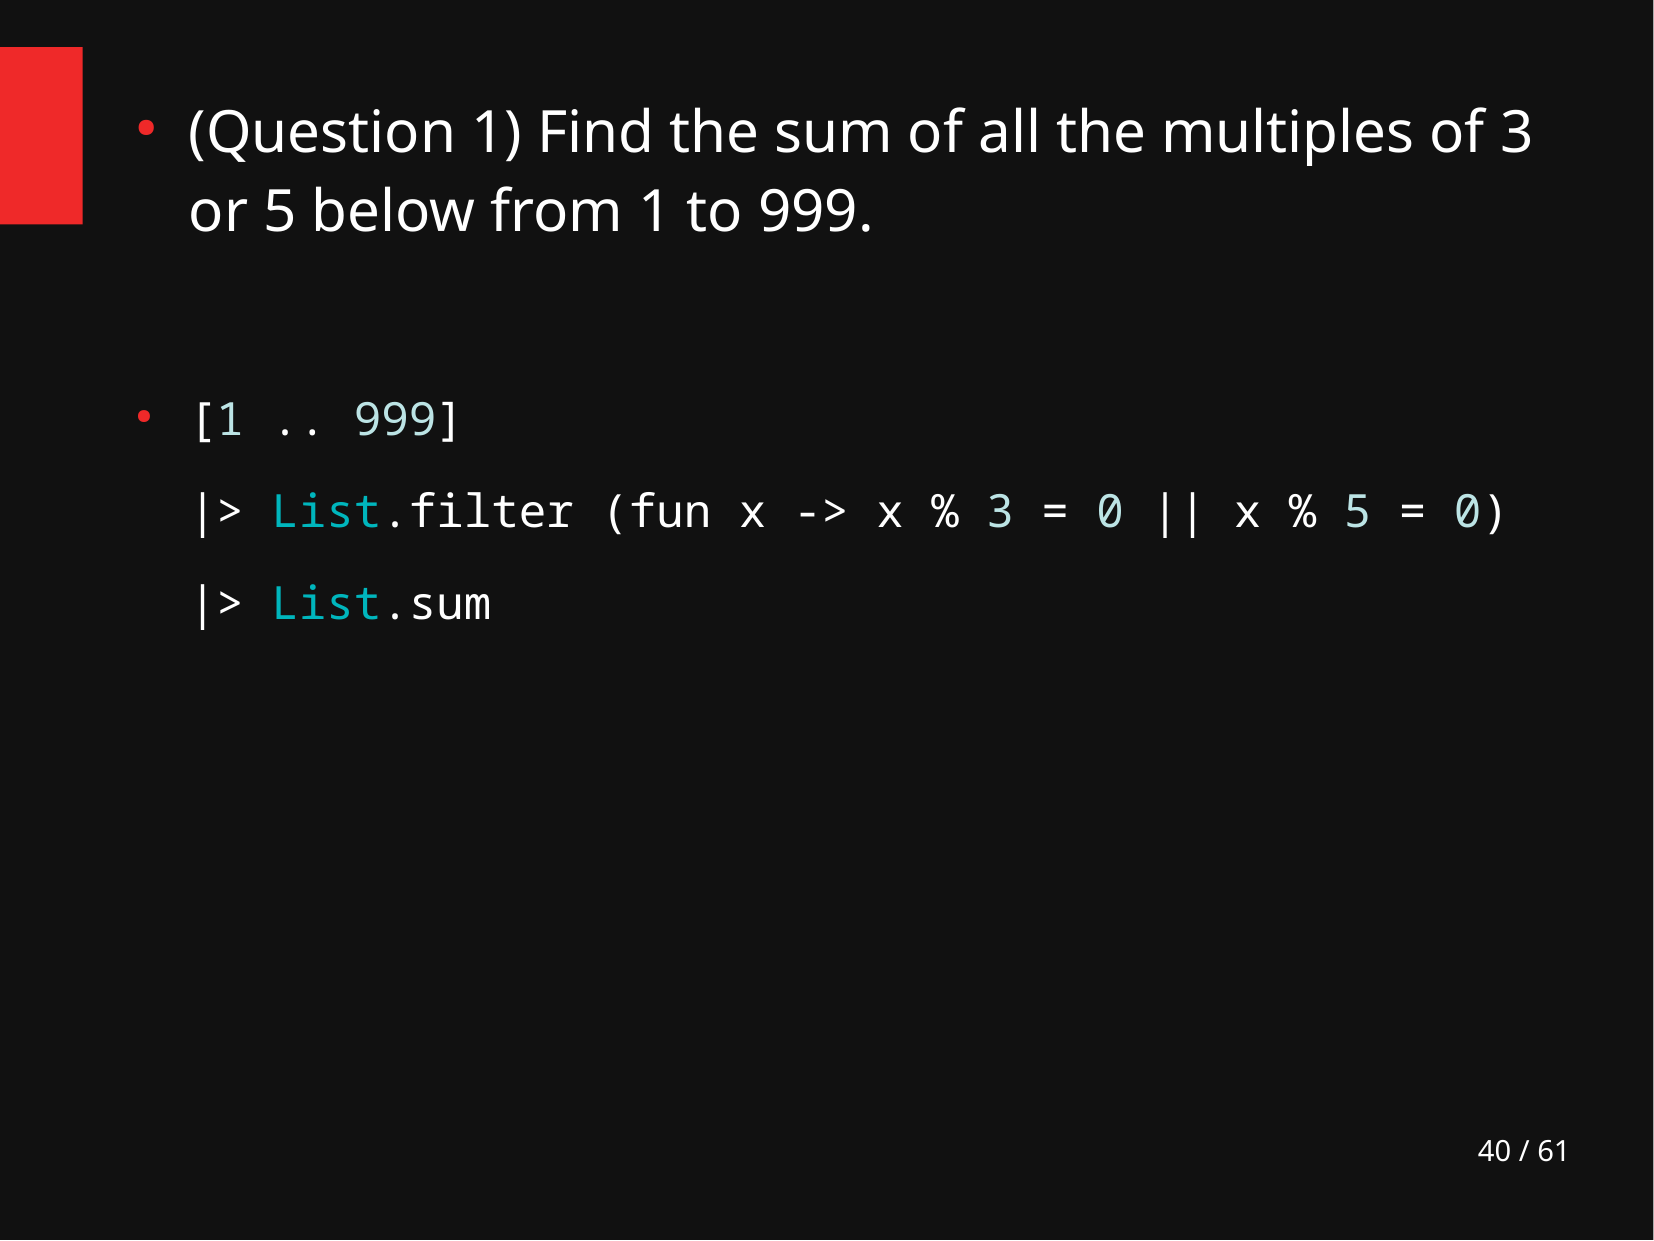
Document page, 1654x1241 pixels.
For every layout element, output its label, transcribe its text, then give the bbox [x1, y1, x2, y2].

list (Question 1) Find the sum of all the multiples of 3 or 5 below from 1 to 999. [1 .. 999] |> List.filter (fun x -> x % 3 = 0 || x % 5 = 0) |> List.sum [118, 90, 1536, 1074]
